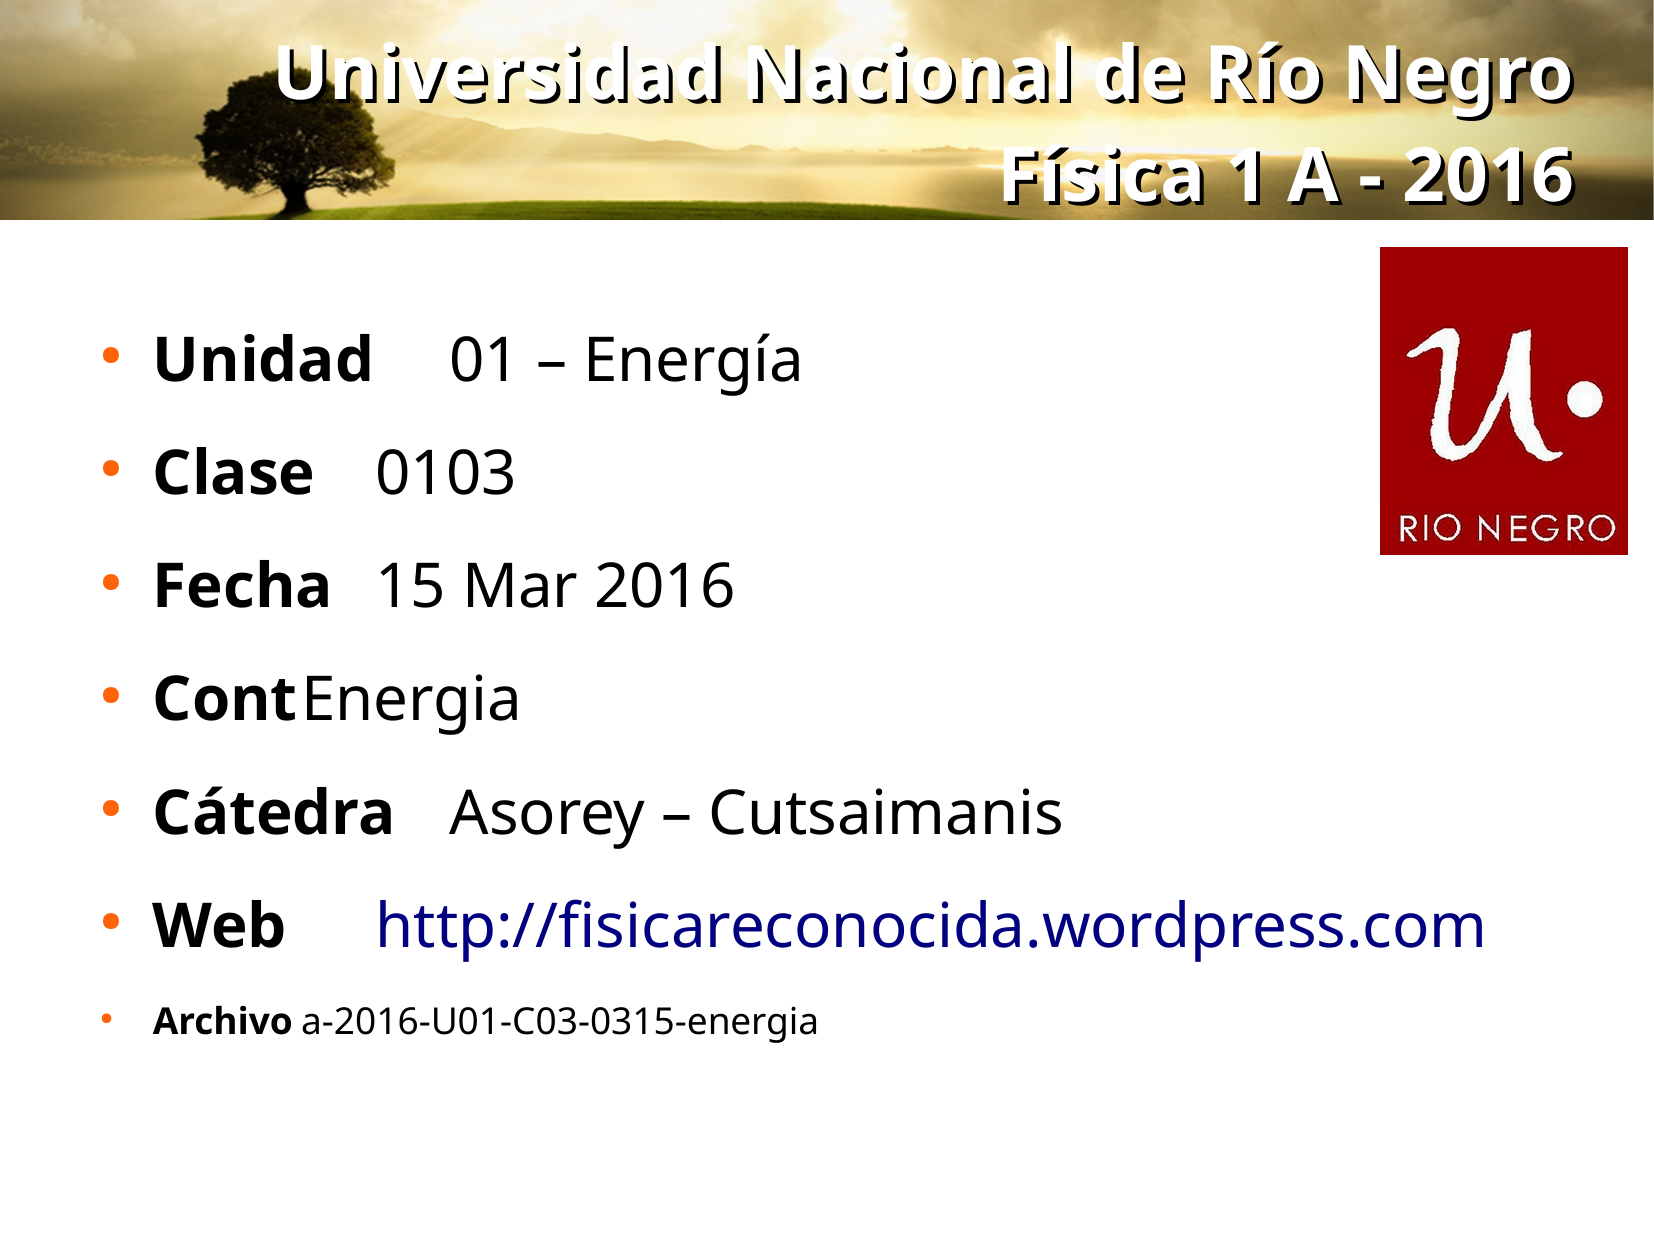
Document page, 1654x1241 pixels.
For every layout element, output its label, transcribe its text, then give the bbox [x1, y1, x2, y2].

list Unidad 01 – Energía Clase 0103 Fecha 15 Mar 2016 Cont Energia Cátedra Asorey – Cutsaimanis Web http://fisicareconocida.wordpress.com Archivo a-2016-U01-C03-0315-energia [82, 315, 1571, 1126]
title Universidad Nacional de Río Negro Física 1 A - 2016 [86, 2, 1576, 241]
picture [0, 0, 1654, 220]
picture [1380, 247, 1628, 556]
